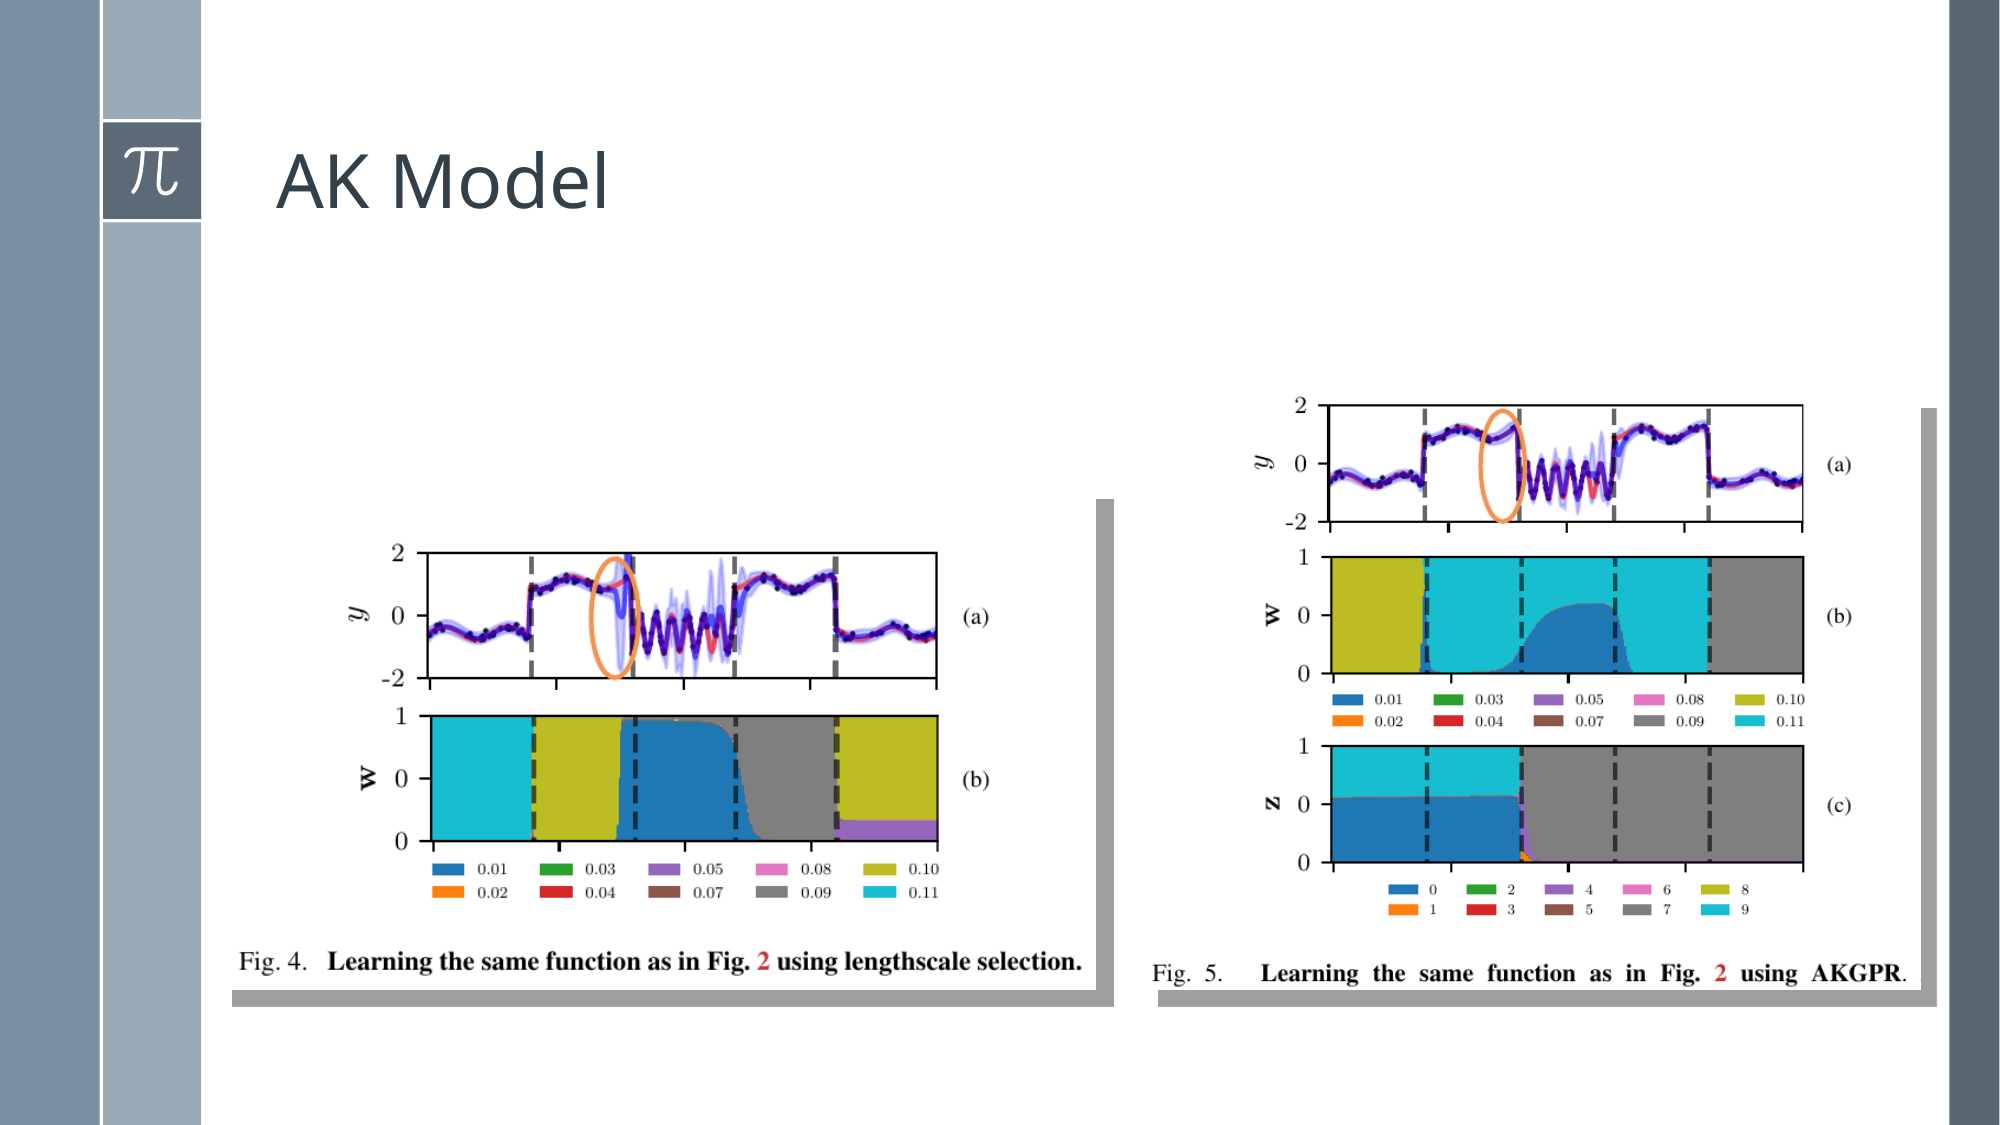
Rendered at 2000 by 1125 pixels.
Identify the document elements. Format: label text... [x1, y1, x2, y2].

picture [214, 481, 1096, 991]
text_box AK Model [261, 29, 1867, 233]
picture [1140, 390, 1921, 991]
